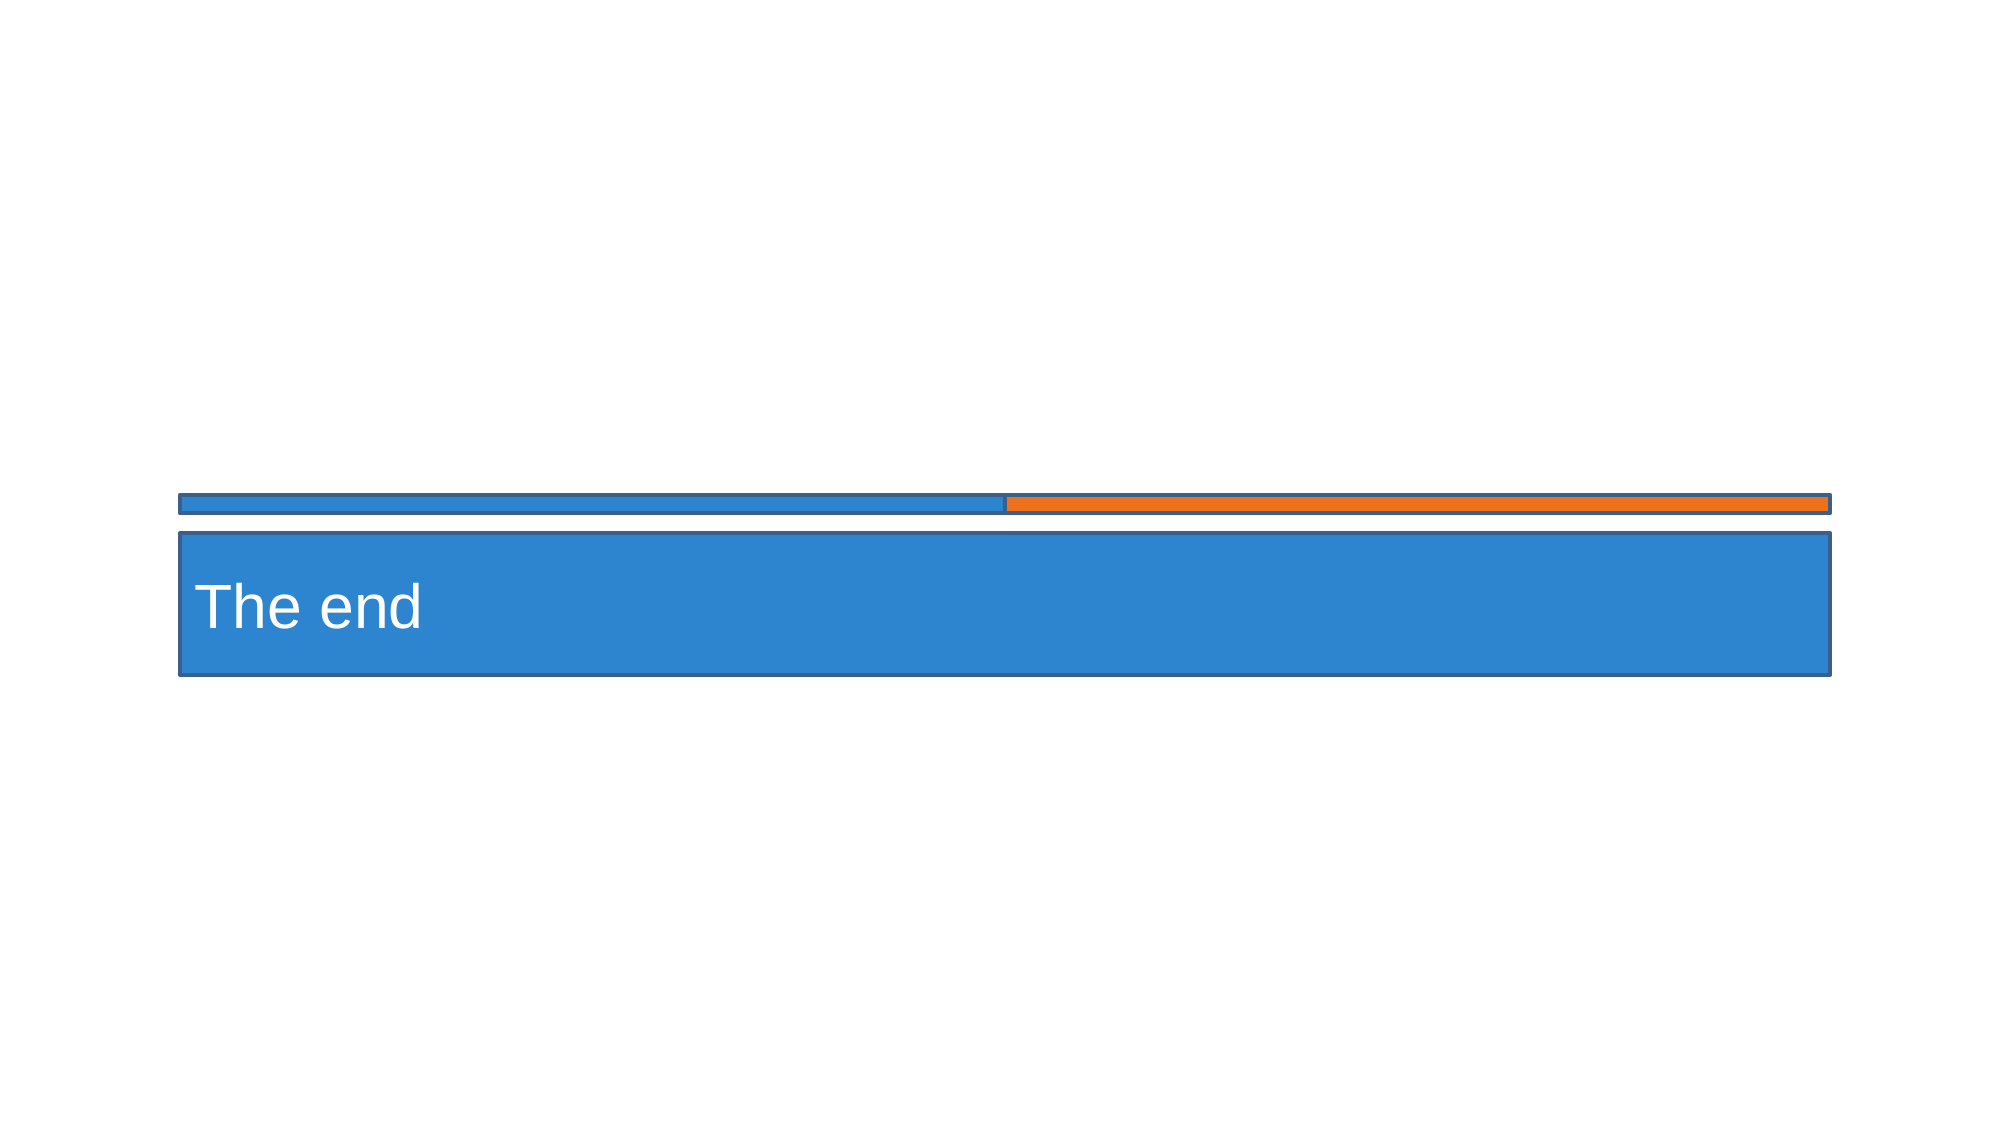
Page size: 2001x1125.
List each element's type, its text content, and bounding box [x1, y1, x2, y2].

text_box The end [180, 533, 1830, 675]
text_box [179, 494, 1831, 514]
